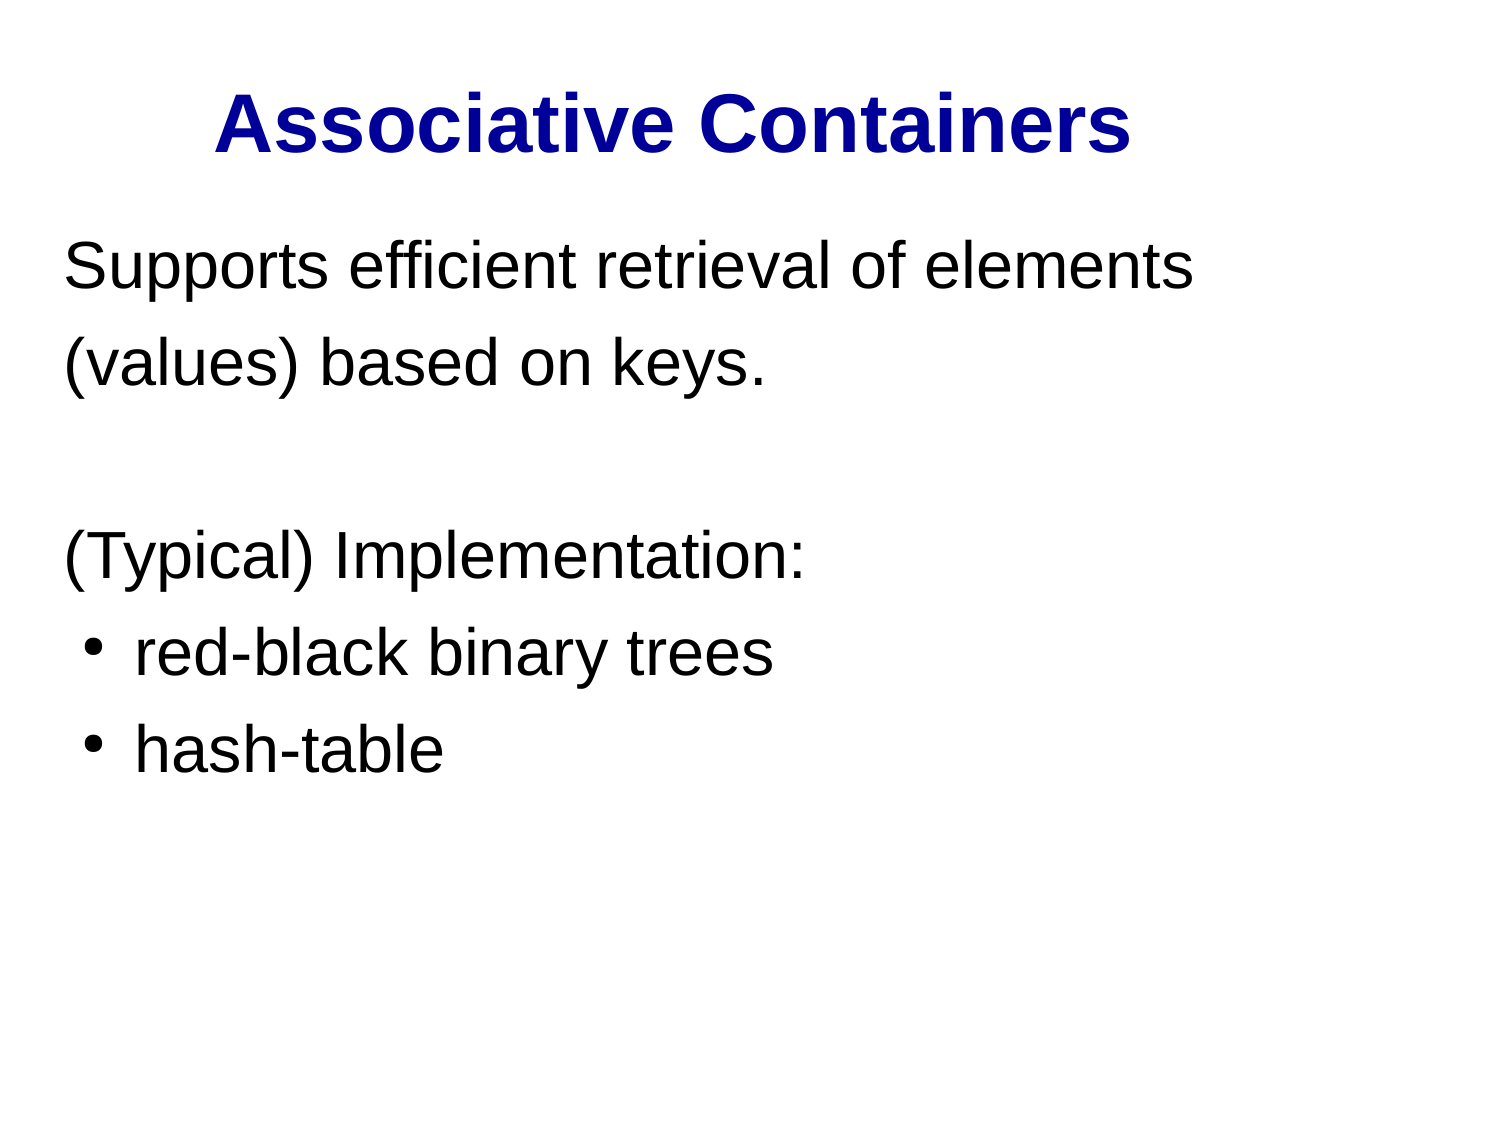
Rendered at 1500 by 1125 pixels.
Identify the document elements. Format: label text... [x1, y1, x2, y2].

list Supports efficient retrieval of elements (values) based on keys. (Typical) Implementation: red-black binary trees hash-table [49, 215, 1289, 868]
title Associative Containers [198, 17, 1468, 220]
